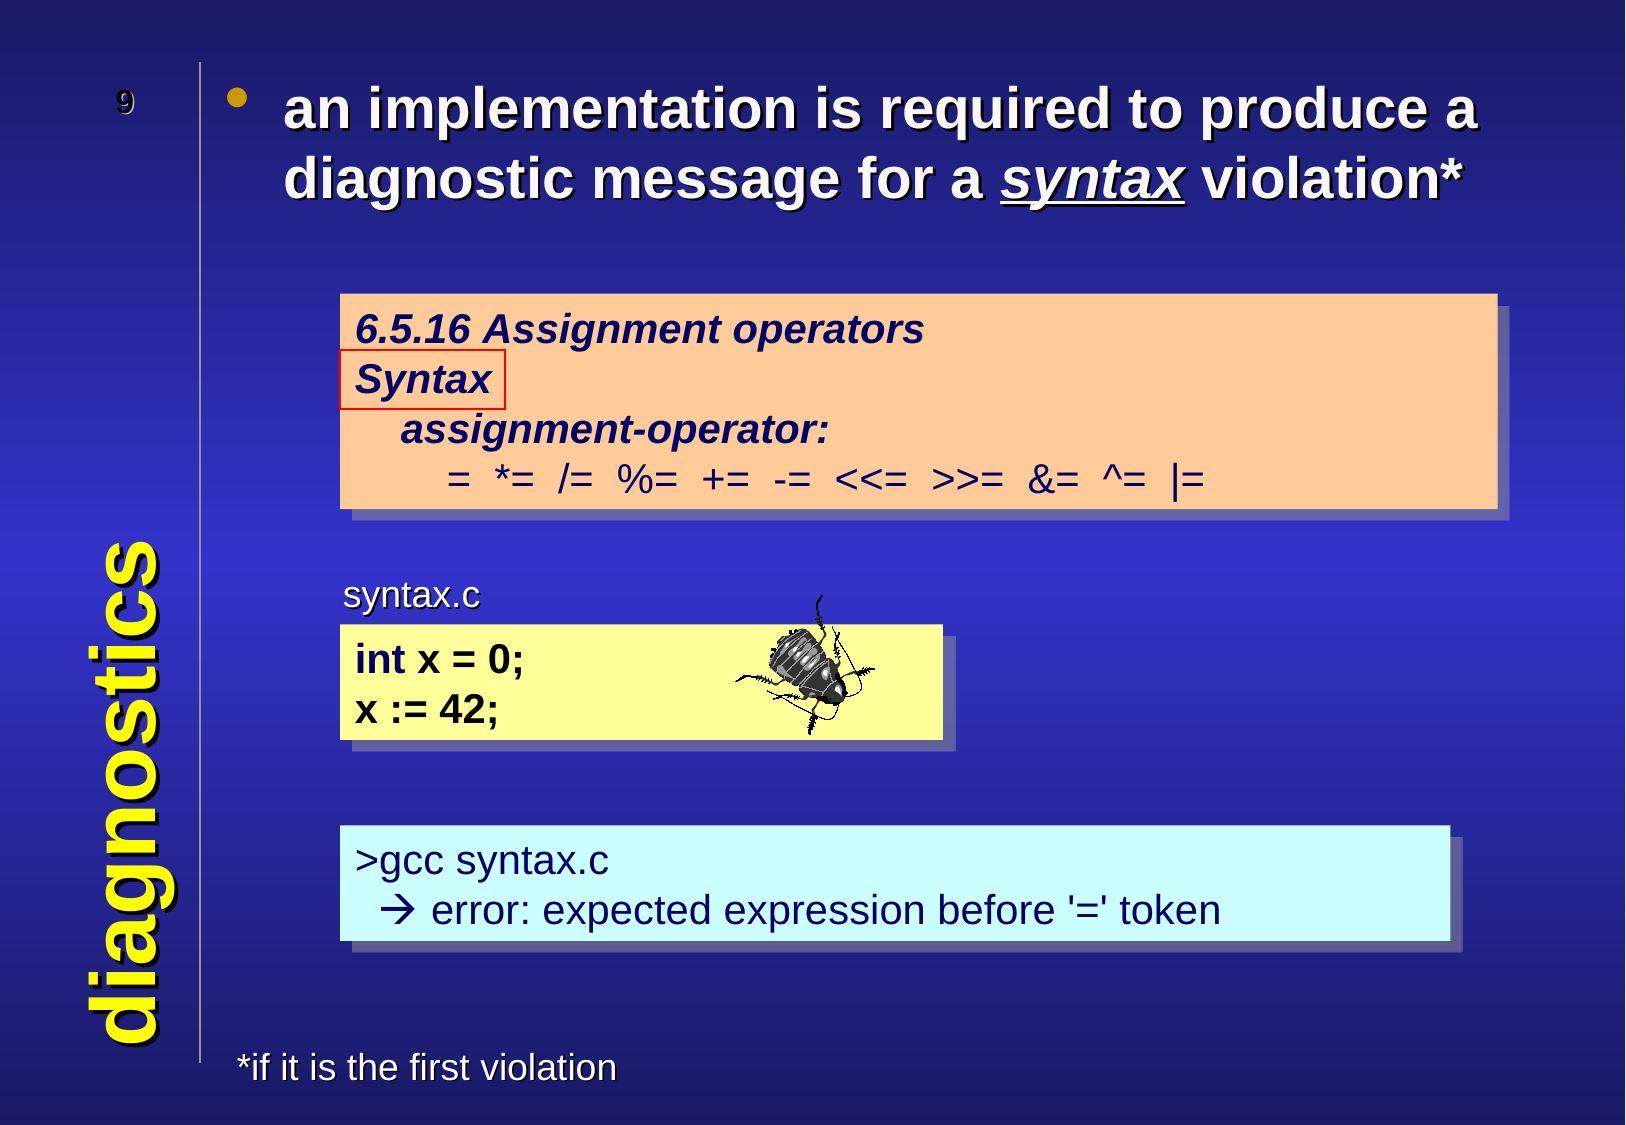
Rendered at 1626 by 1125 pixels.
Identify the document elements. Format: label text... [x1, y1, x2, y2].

title diagnostics [50, 187, 188, 1063]
text_box >gcc syntax.c  error: expected expression before '=' token [340, 825, 1451, 941]
list an implementation is required to produce a diagnostic message for a syntax violation* [212, 62, 1550, 1063]
text_box 6.5.16 Assignment operators Syntax assignment-operator: = *= /= %= += -= <<= >>= &= ^= |= [341, 351, 504, 408]
text_box *if it is the first violation [221, 1034, 671, 1096]
text_box syntax.c [328, 562, 778, 623]
text_box int x = 0; x := 42; [340, 624, 943, 740]
text_box [811, 700, 820, 715]
text_box [760, 628, 845, 703]
text_box [840, 670, 858, 679]
text_box 6.5.16 Assignment operators Syntax assignment-operator: = *= /= %= += -= <<= >>= &= ^= |= [340, 293, 1498, 510]
